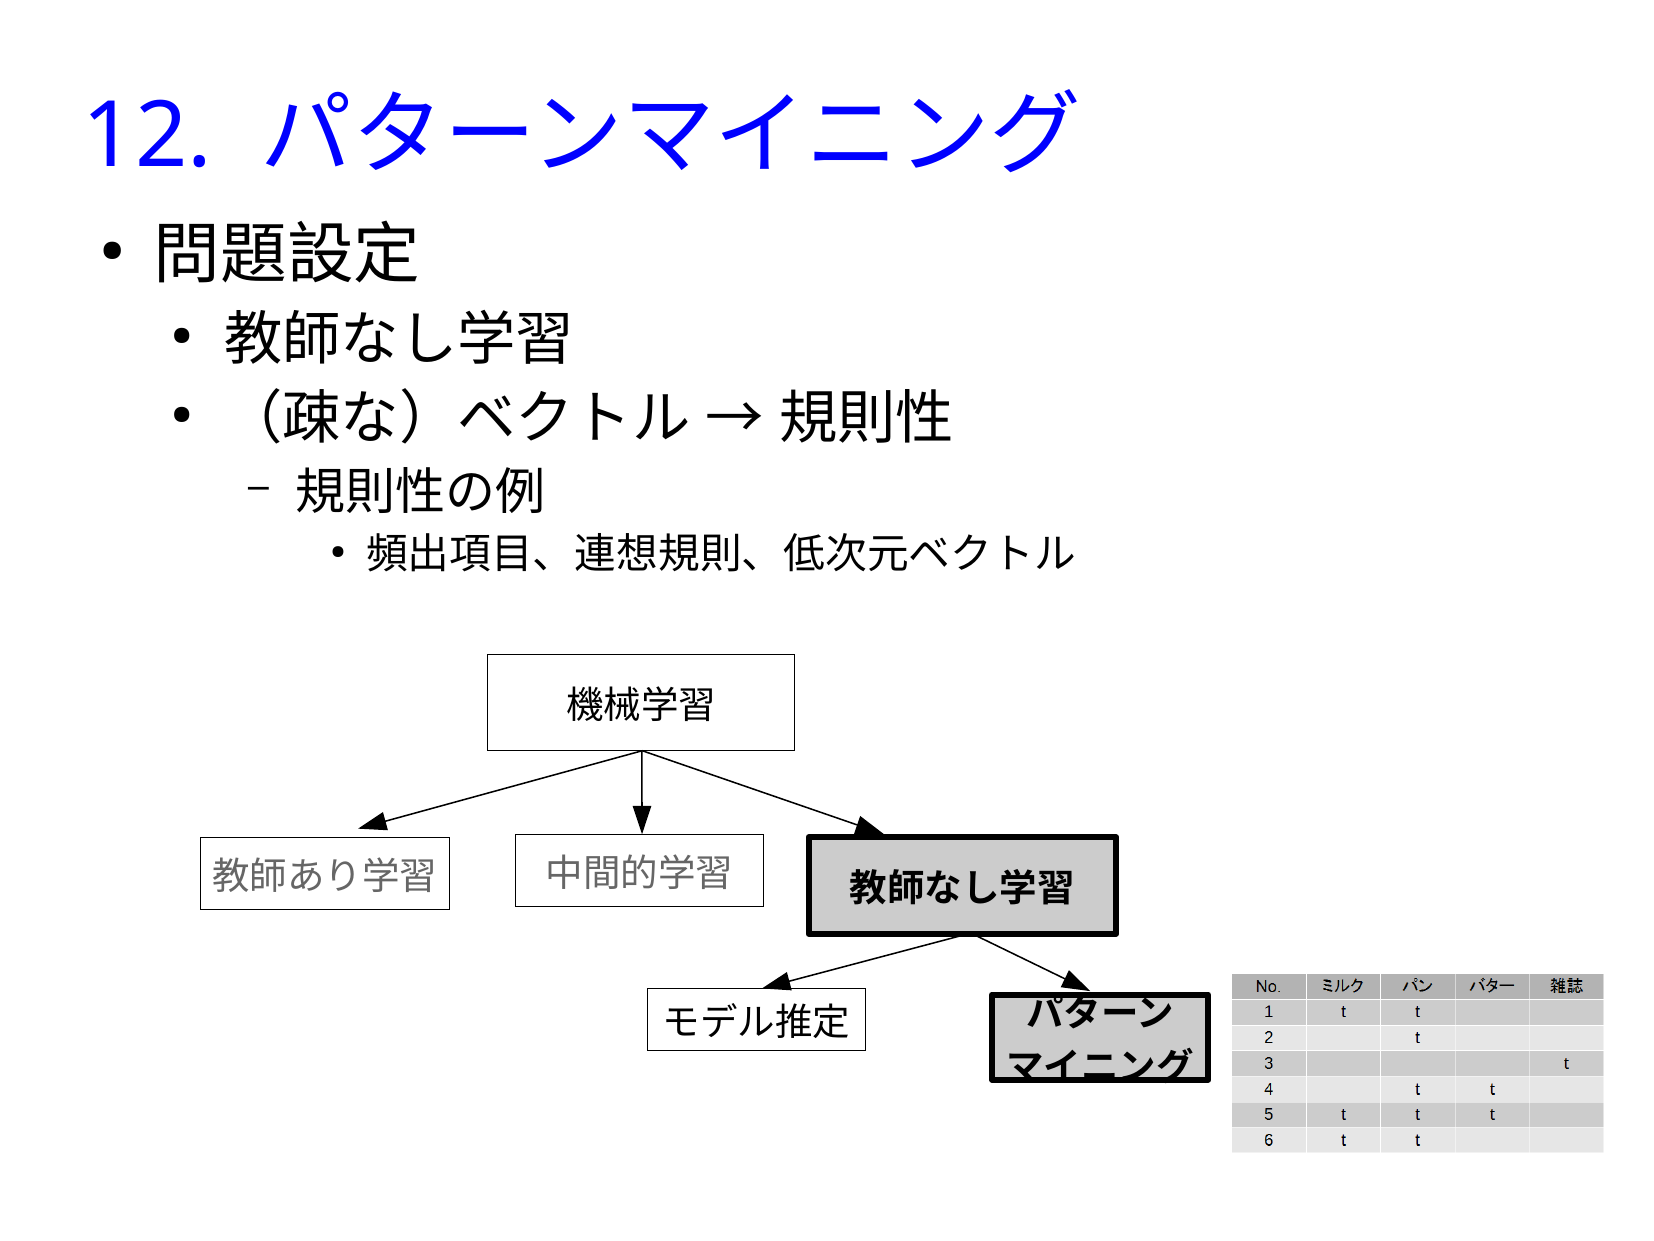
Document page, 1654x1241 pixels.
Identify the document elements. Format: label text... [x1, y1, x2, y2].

text_box 教師なし学習 [808, 837, 1117, 934]
text_box パターン マイニング [991, 994, 1209, 1080]
text_box 機械学習 [487, 654, 795, 751]
picture [1231, 973, 1604, 1153]
list 問題設定 教師なし学習 （疎な）ベクトル → 規則性 規則性の例 頻出項目、連想規則、低次元ベクトル [82, 206, 1571, 933]
text_box モデル推定 [647, 988, 866, 1051]
title 12. パターンマイニング [82, 41, 1571, 206]
text_box 教師あり学習 [200, 837, 450, 910]
text_box 中間的学習 [515, 834, 764, 907]
